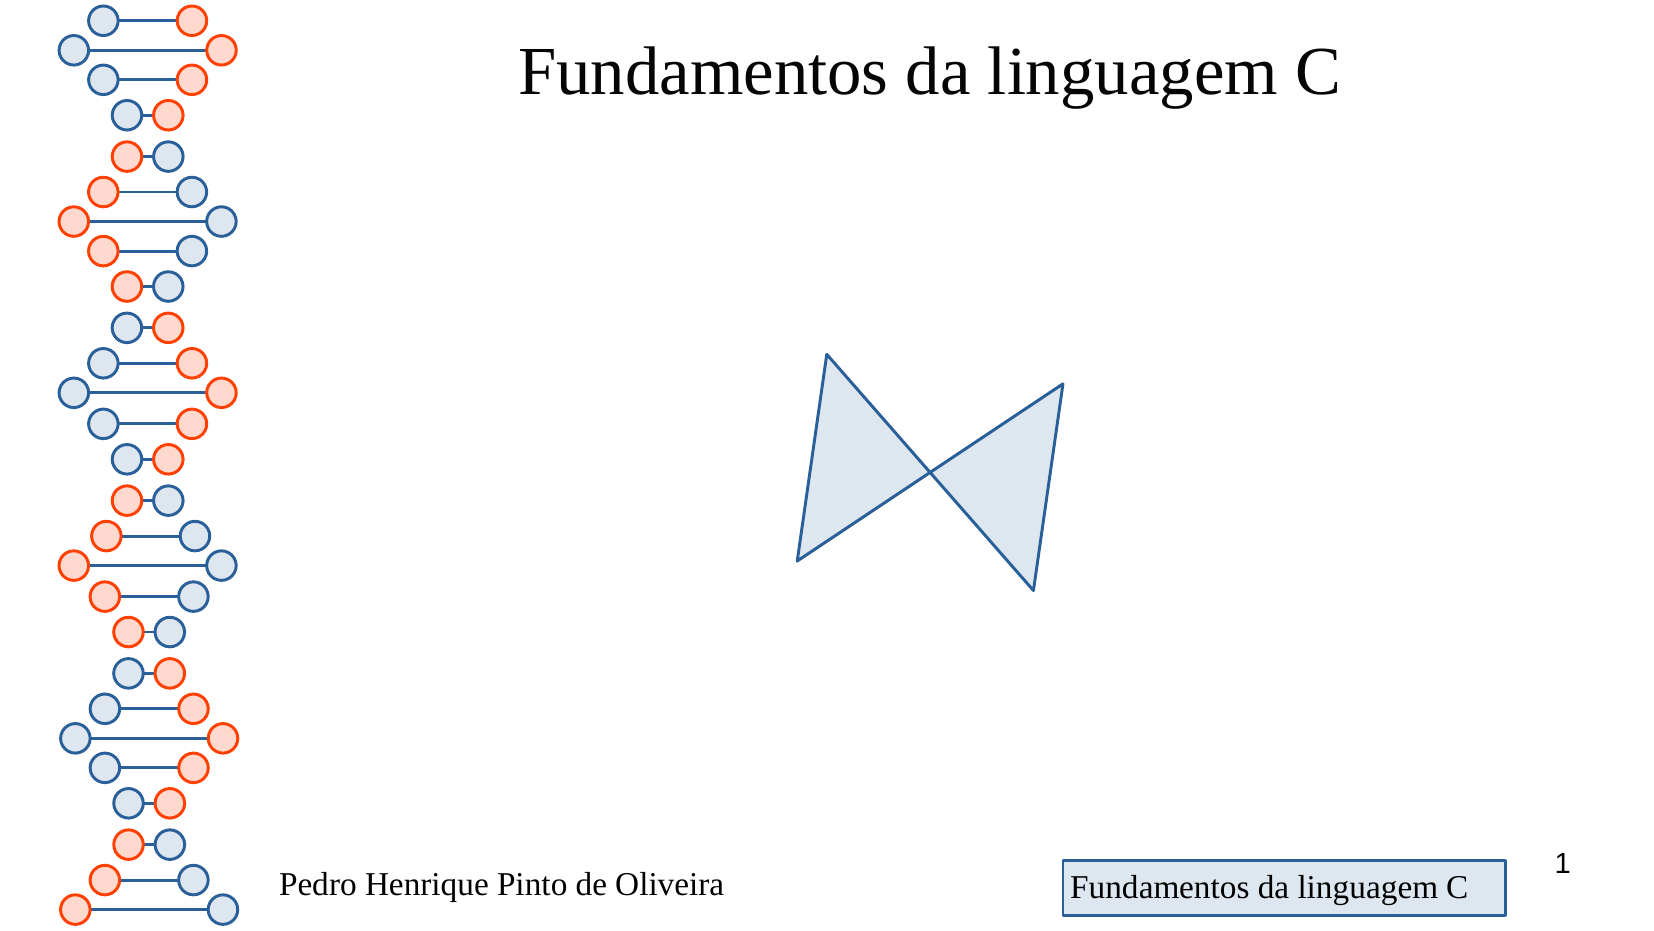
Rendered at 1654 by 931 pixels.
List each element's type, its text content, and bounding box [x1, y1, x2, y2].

text_box [1477, 860, 1506, 916]
text_box [797, 354, 1063, 591]
title Fundamentos da linguagem C [265, 0, 1595, 148]
text_box Fundamentos da linguagem C [1062, 850, 1477, 925]
subtitle Pedro Henrique Pinto de Oliveira [265, 856, 739, 912]
